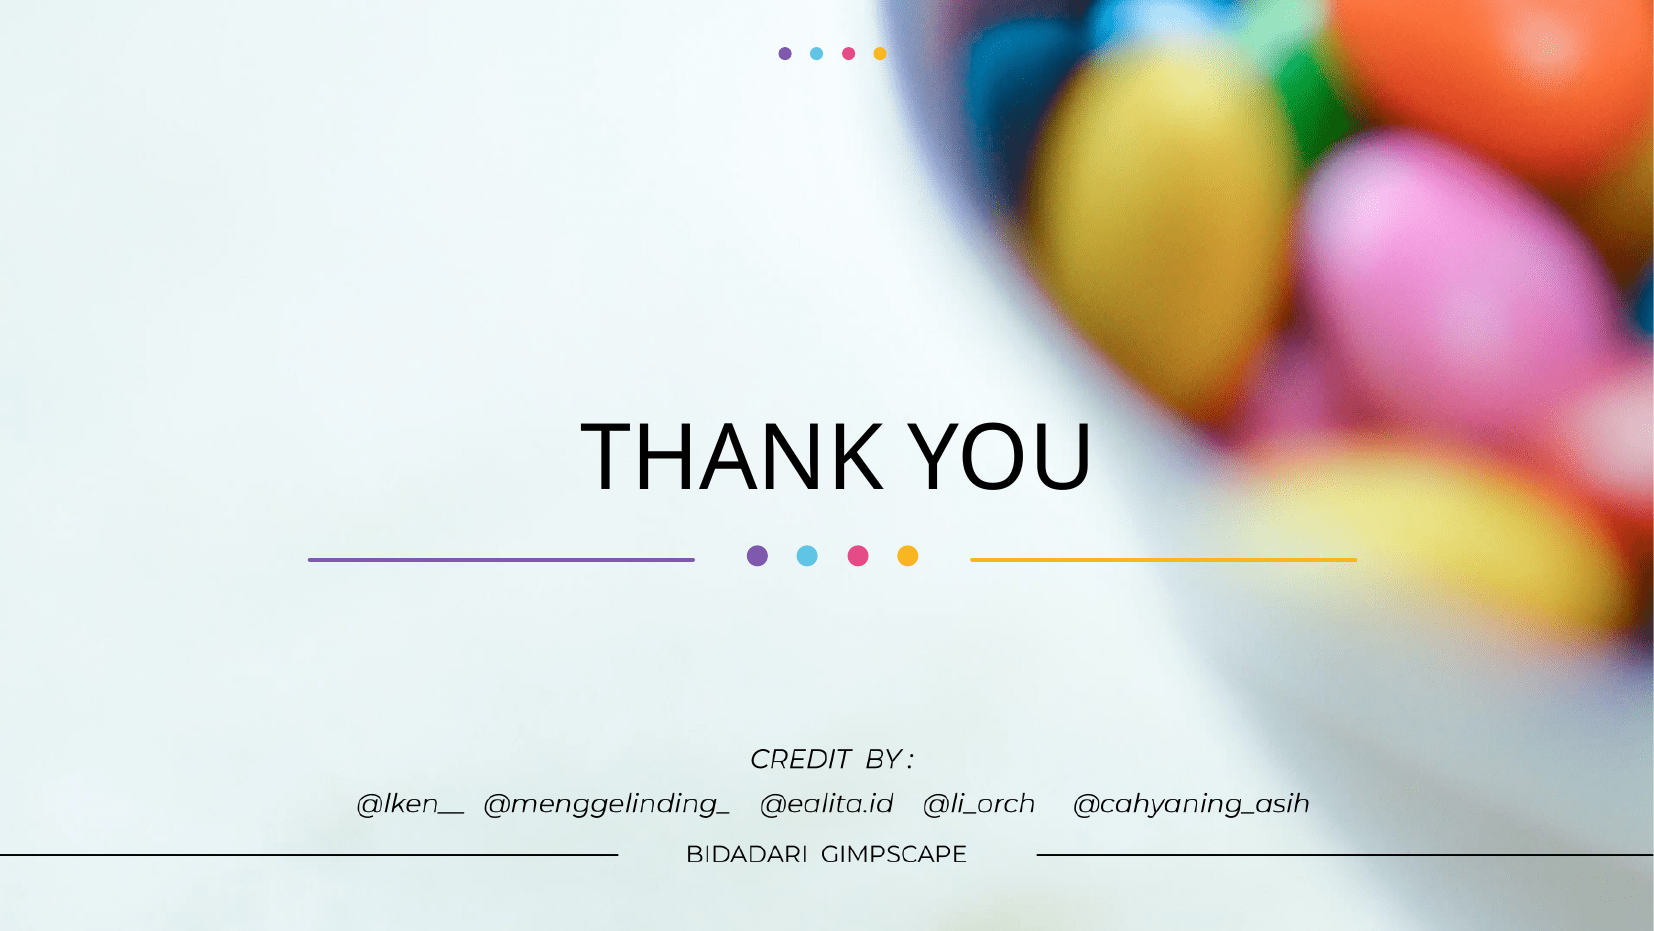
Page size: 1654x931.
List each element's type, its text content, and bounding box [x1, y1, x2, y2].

text_box [873, 47, 887, 61]
title THANK YOU [94, 376, 1583, 532]
picture [0, 0, 1654, 931]
text_box [796, 545, 818, 567]
text_box [847, 545, 869, 567]
text_box [809, 47, 824, 61]
text_box [746, 545, 768, 567]
text_box [778, 47, 792, 61]
text_box [842, 47, 856, 61]
text_box [897, 545, 919, 567]
